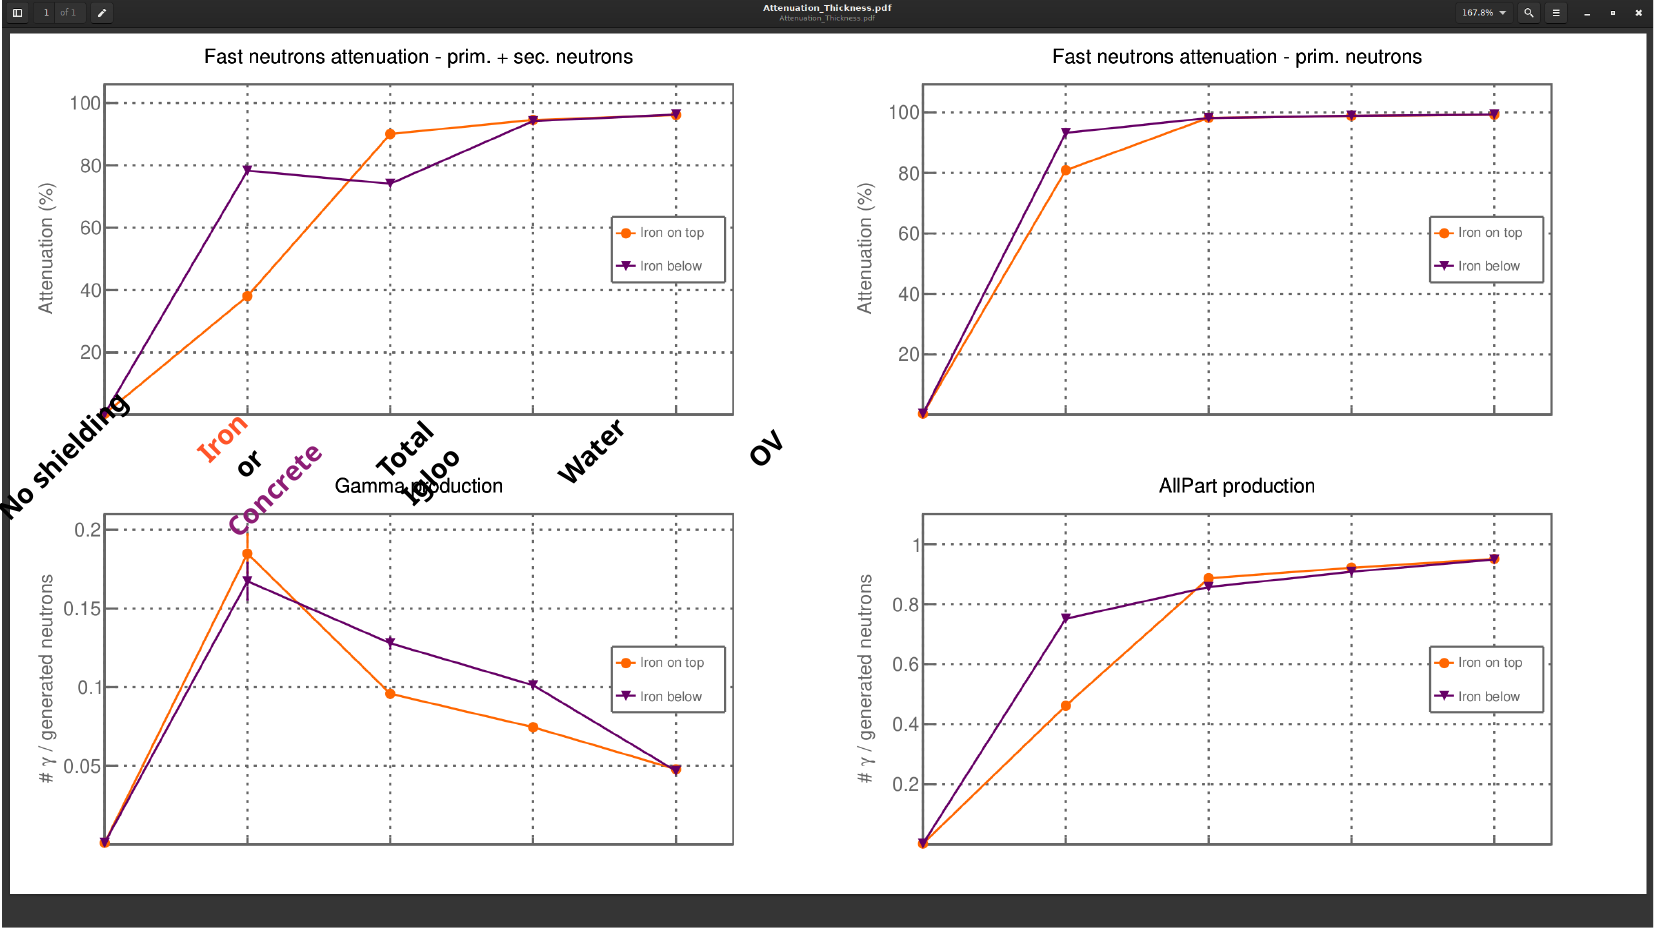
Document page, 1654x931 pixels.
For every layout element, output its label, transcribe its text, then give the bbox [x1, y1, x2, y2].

text_box Total Igloo [351, 409, 455, 513]
text_box OV [723, 409, 798, 483]
text_box Iron or Concrete [150, 383, 303, 536]
text_box No shielding [0, 395, 114, 536]
picture [1, 0, 1654, 928]
text_box Water [534, 407, 628, 501]
